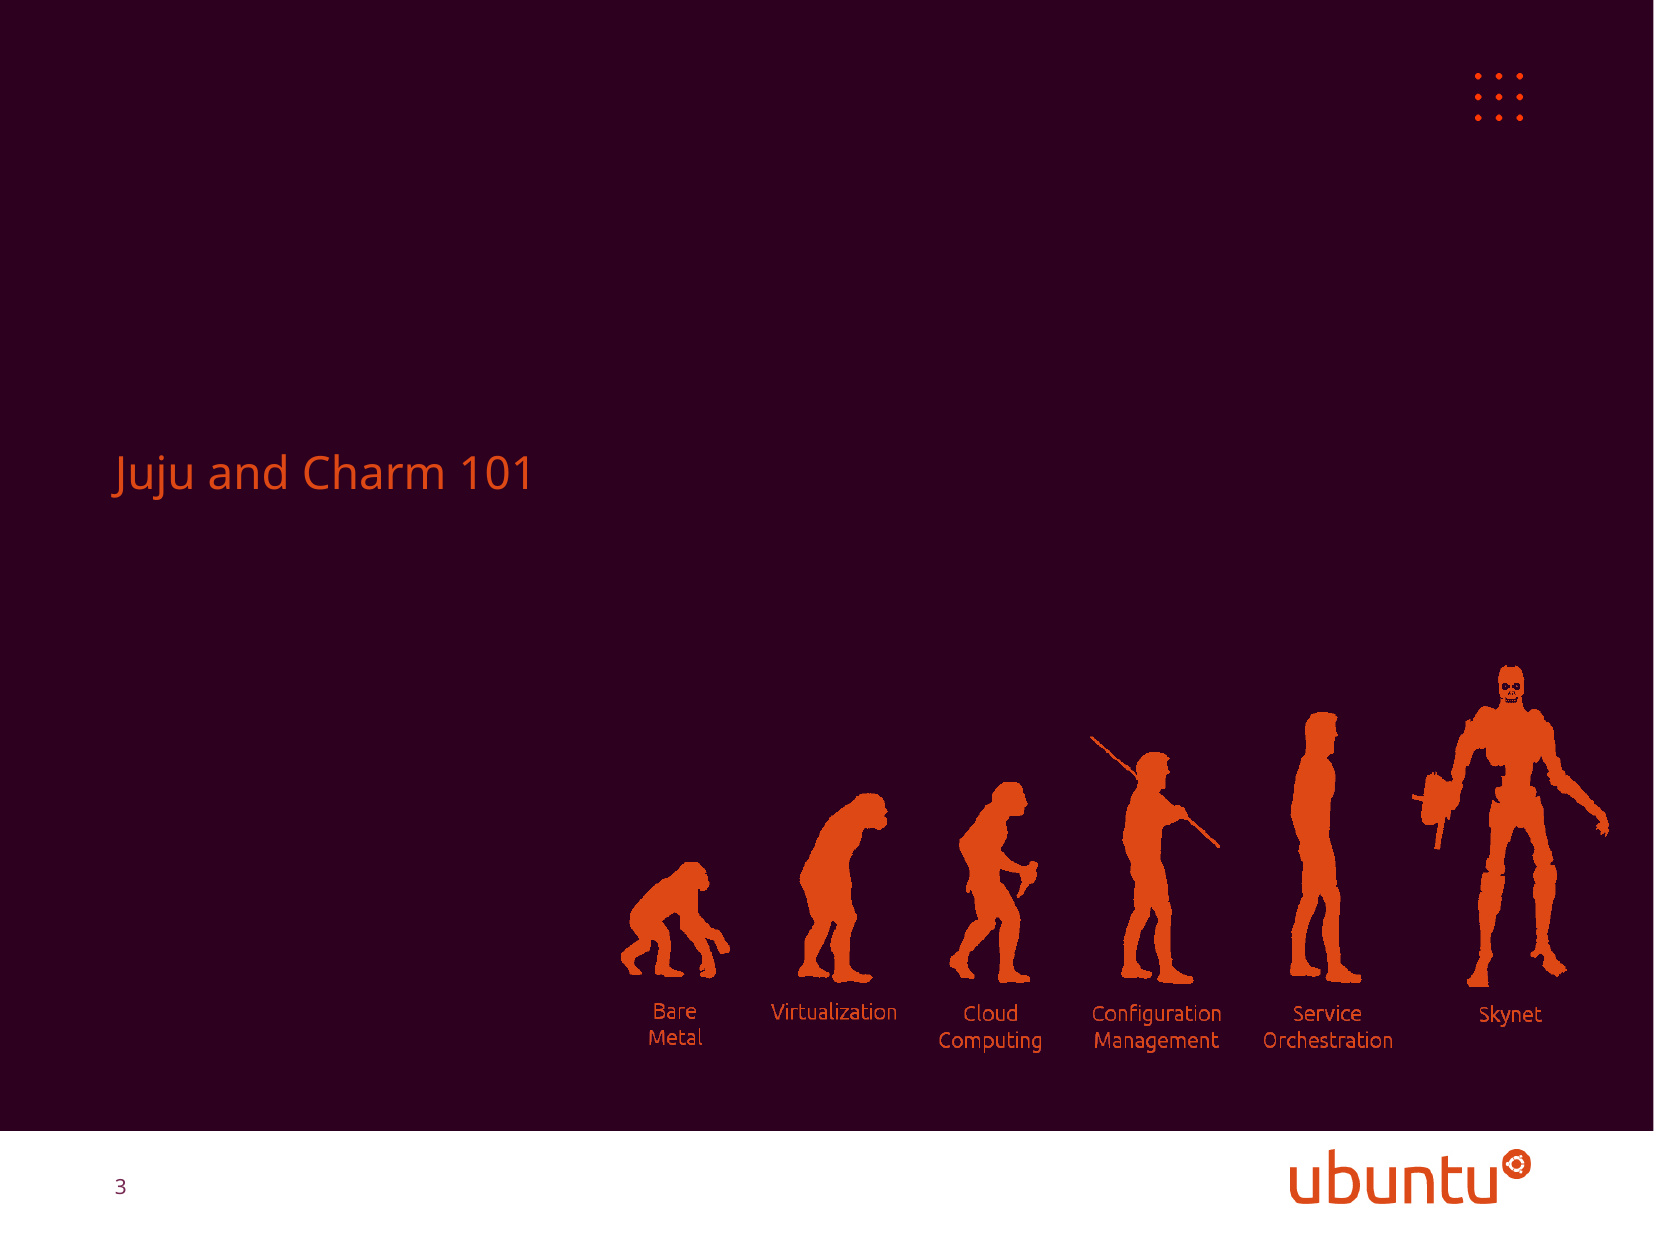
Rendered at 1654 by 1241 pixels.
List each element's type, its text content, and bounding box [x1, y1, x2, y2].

picture [0, 0, 1654, 1131]
title Juju and Charm 101 [114, 293, 1293, 637]
picture [1290, 1149, 1531, 1204]
